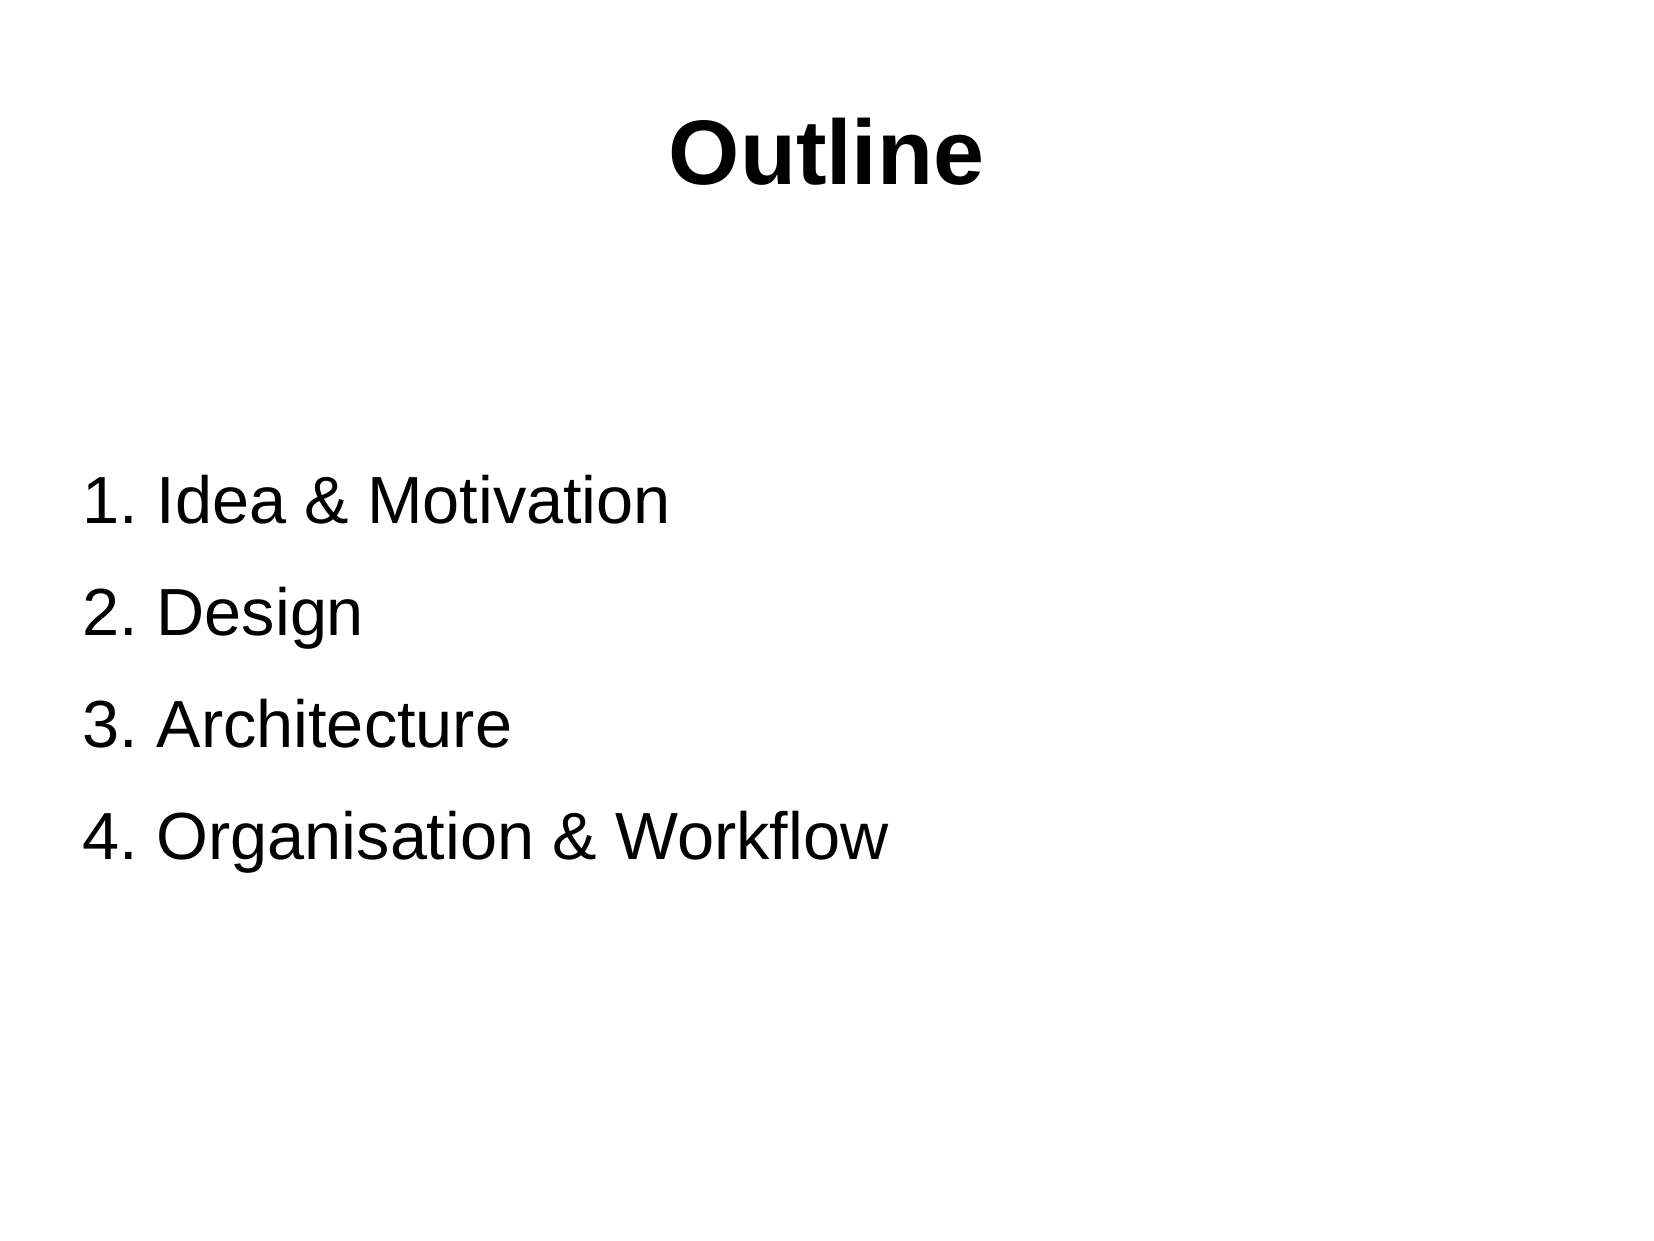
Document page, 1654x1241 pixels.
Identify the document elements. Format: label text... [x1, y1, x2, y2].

title Outline [82, 49, 1571, 257]
subtitle Idea & Motivation Design Architecture Organisation & Workflow [82, 290, 1571, 1010]
